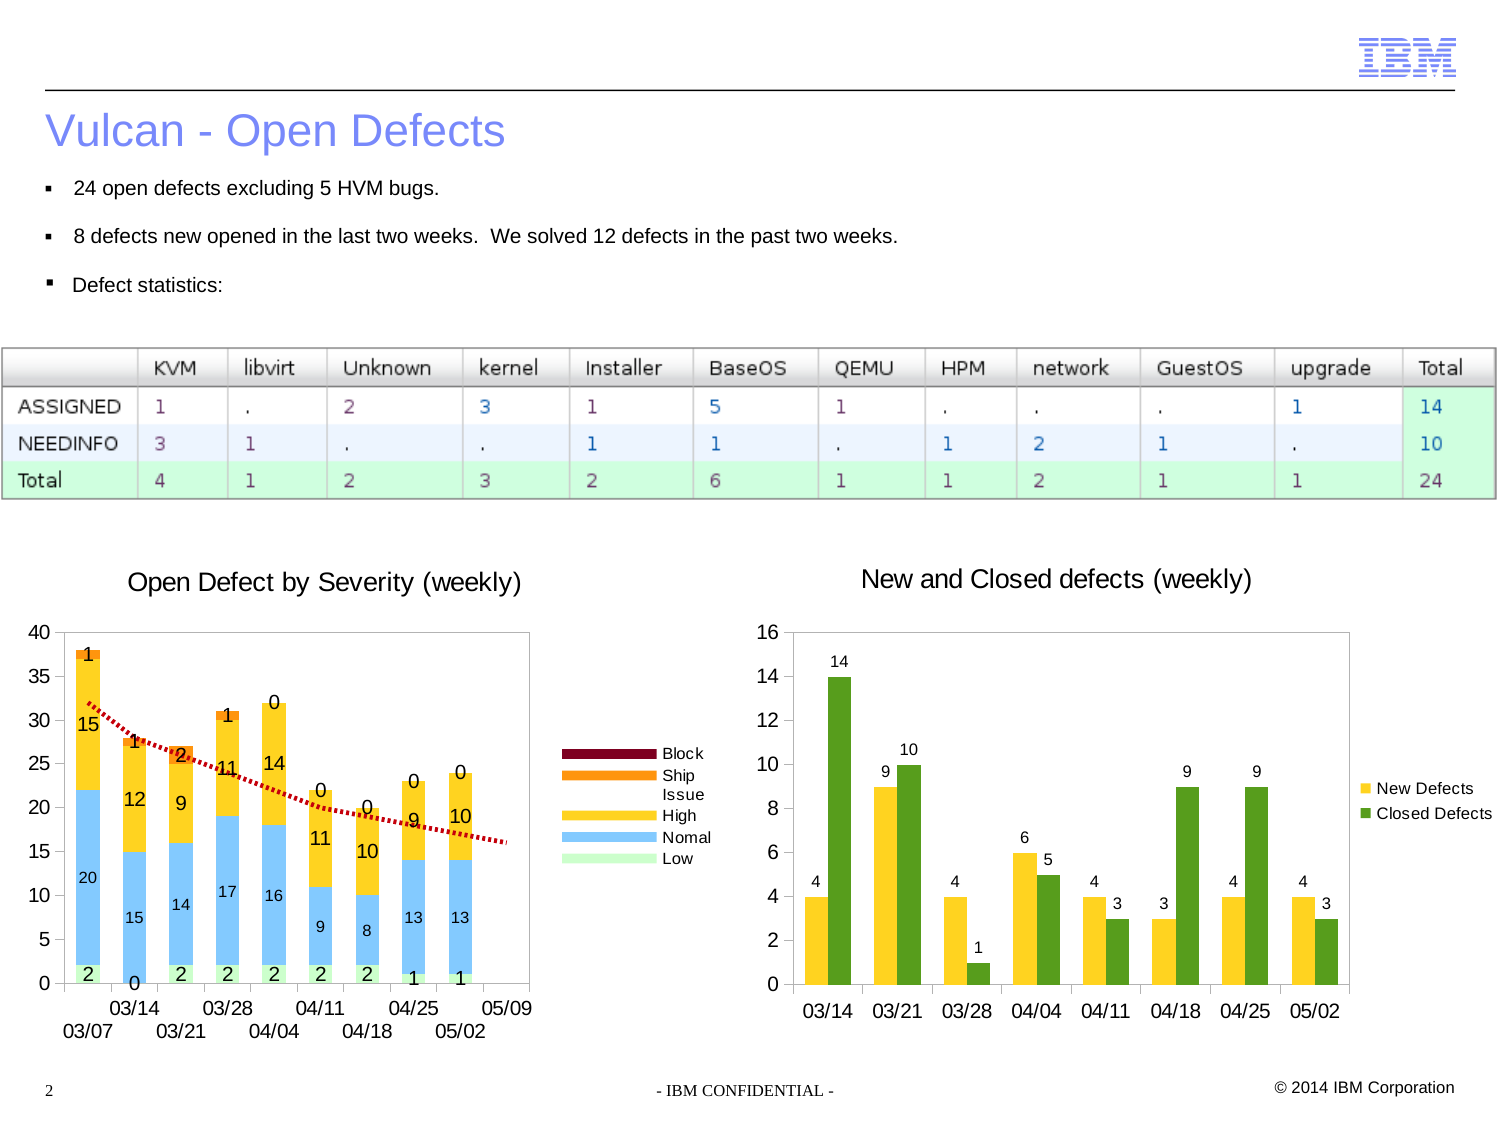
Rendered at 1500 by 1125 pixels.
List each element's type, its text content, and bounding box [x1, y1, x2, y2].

list 24 open defects excluding 5 HVM bugs. 8 defects new opened in the last two weeks. We solved 12 defects in the past two weeks. Defect statistics: [30, 169, 1430, 307]
title Vulcan - Open Defects [30, 97, 1456, 203]
chart [5, 551, 725, 1044]
chart [730, 542, 1500, 1062]
picture [0, 346, 1500, 503]
picture [1359, 37, 1456, 77]
